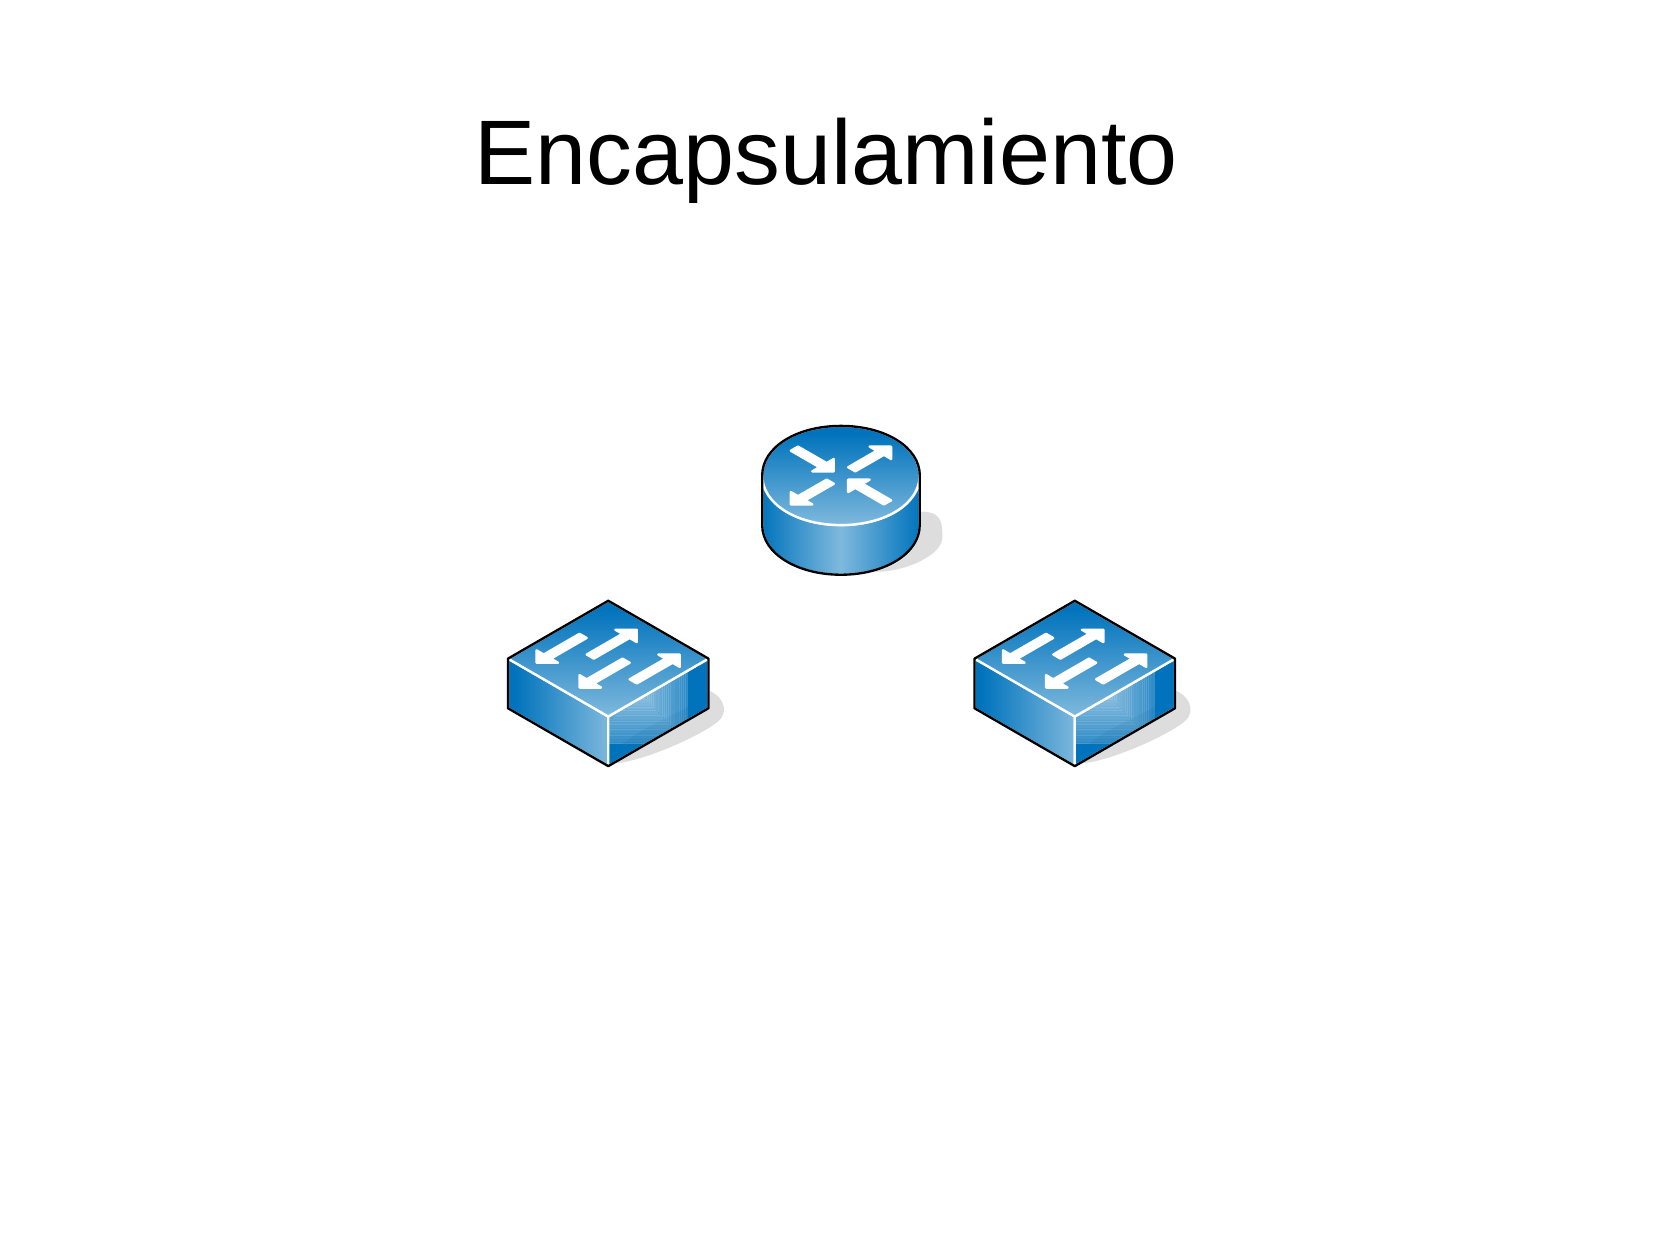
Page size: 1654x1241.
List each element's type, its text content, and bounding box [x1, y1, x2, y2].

title Encapsulamiento [82, 49, 1571, 257]
text_box [150, 326, 1576, 1138]
